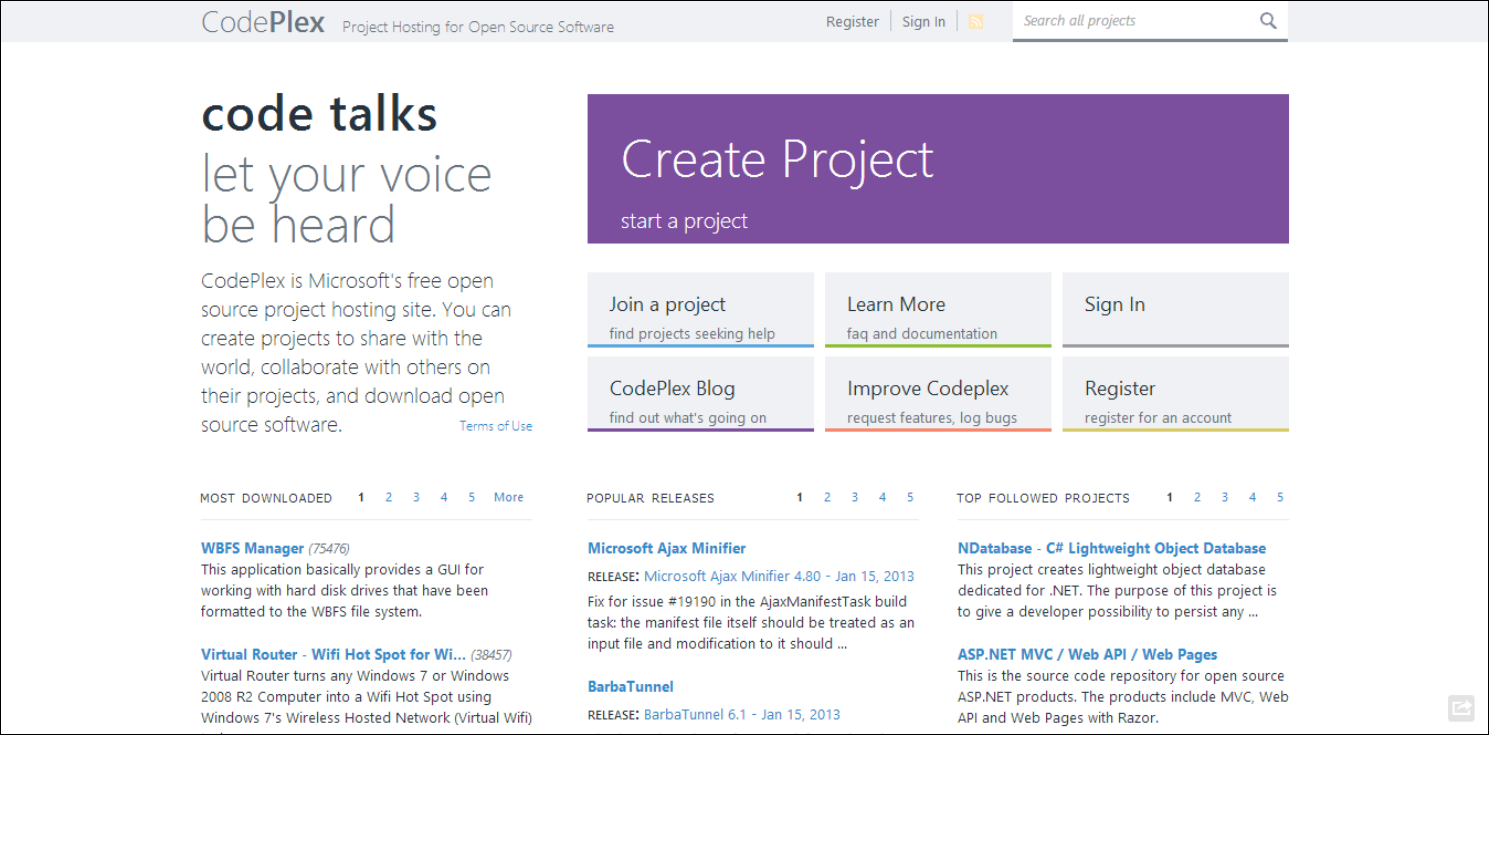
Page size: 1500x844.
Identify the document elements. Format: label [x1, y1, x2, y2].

picture [0, 0, 1489, 735]
